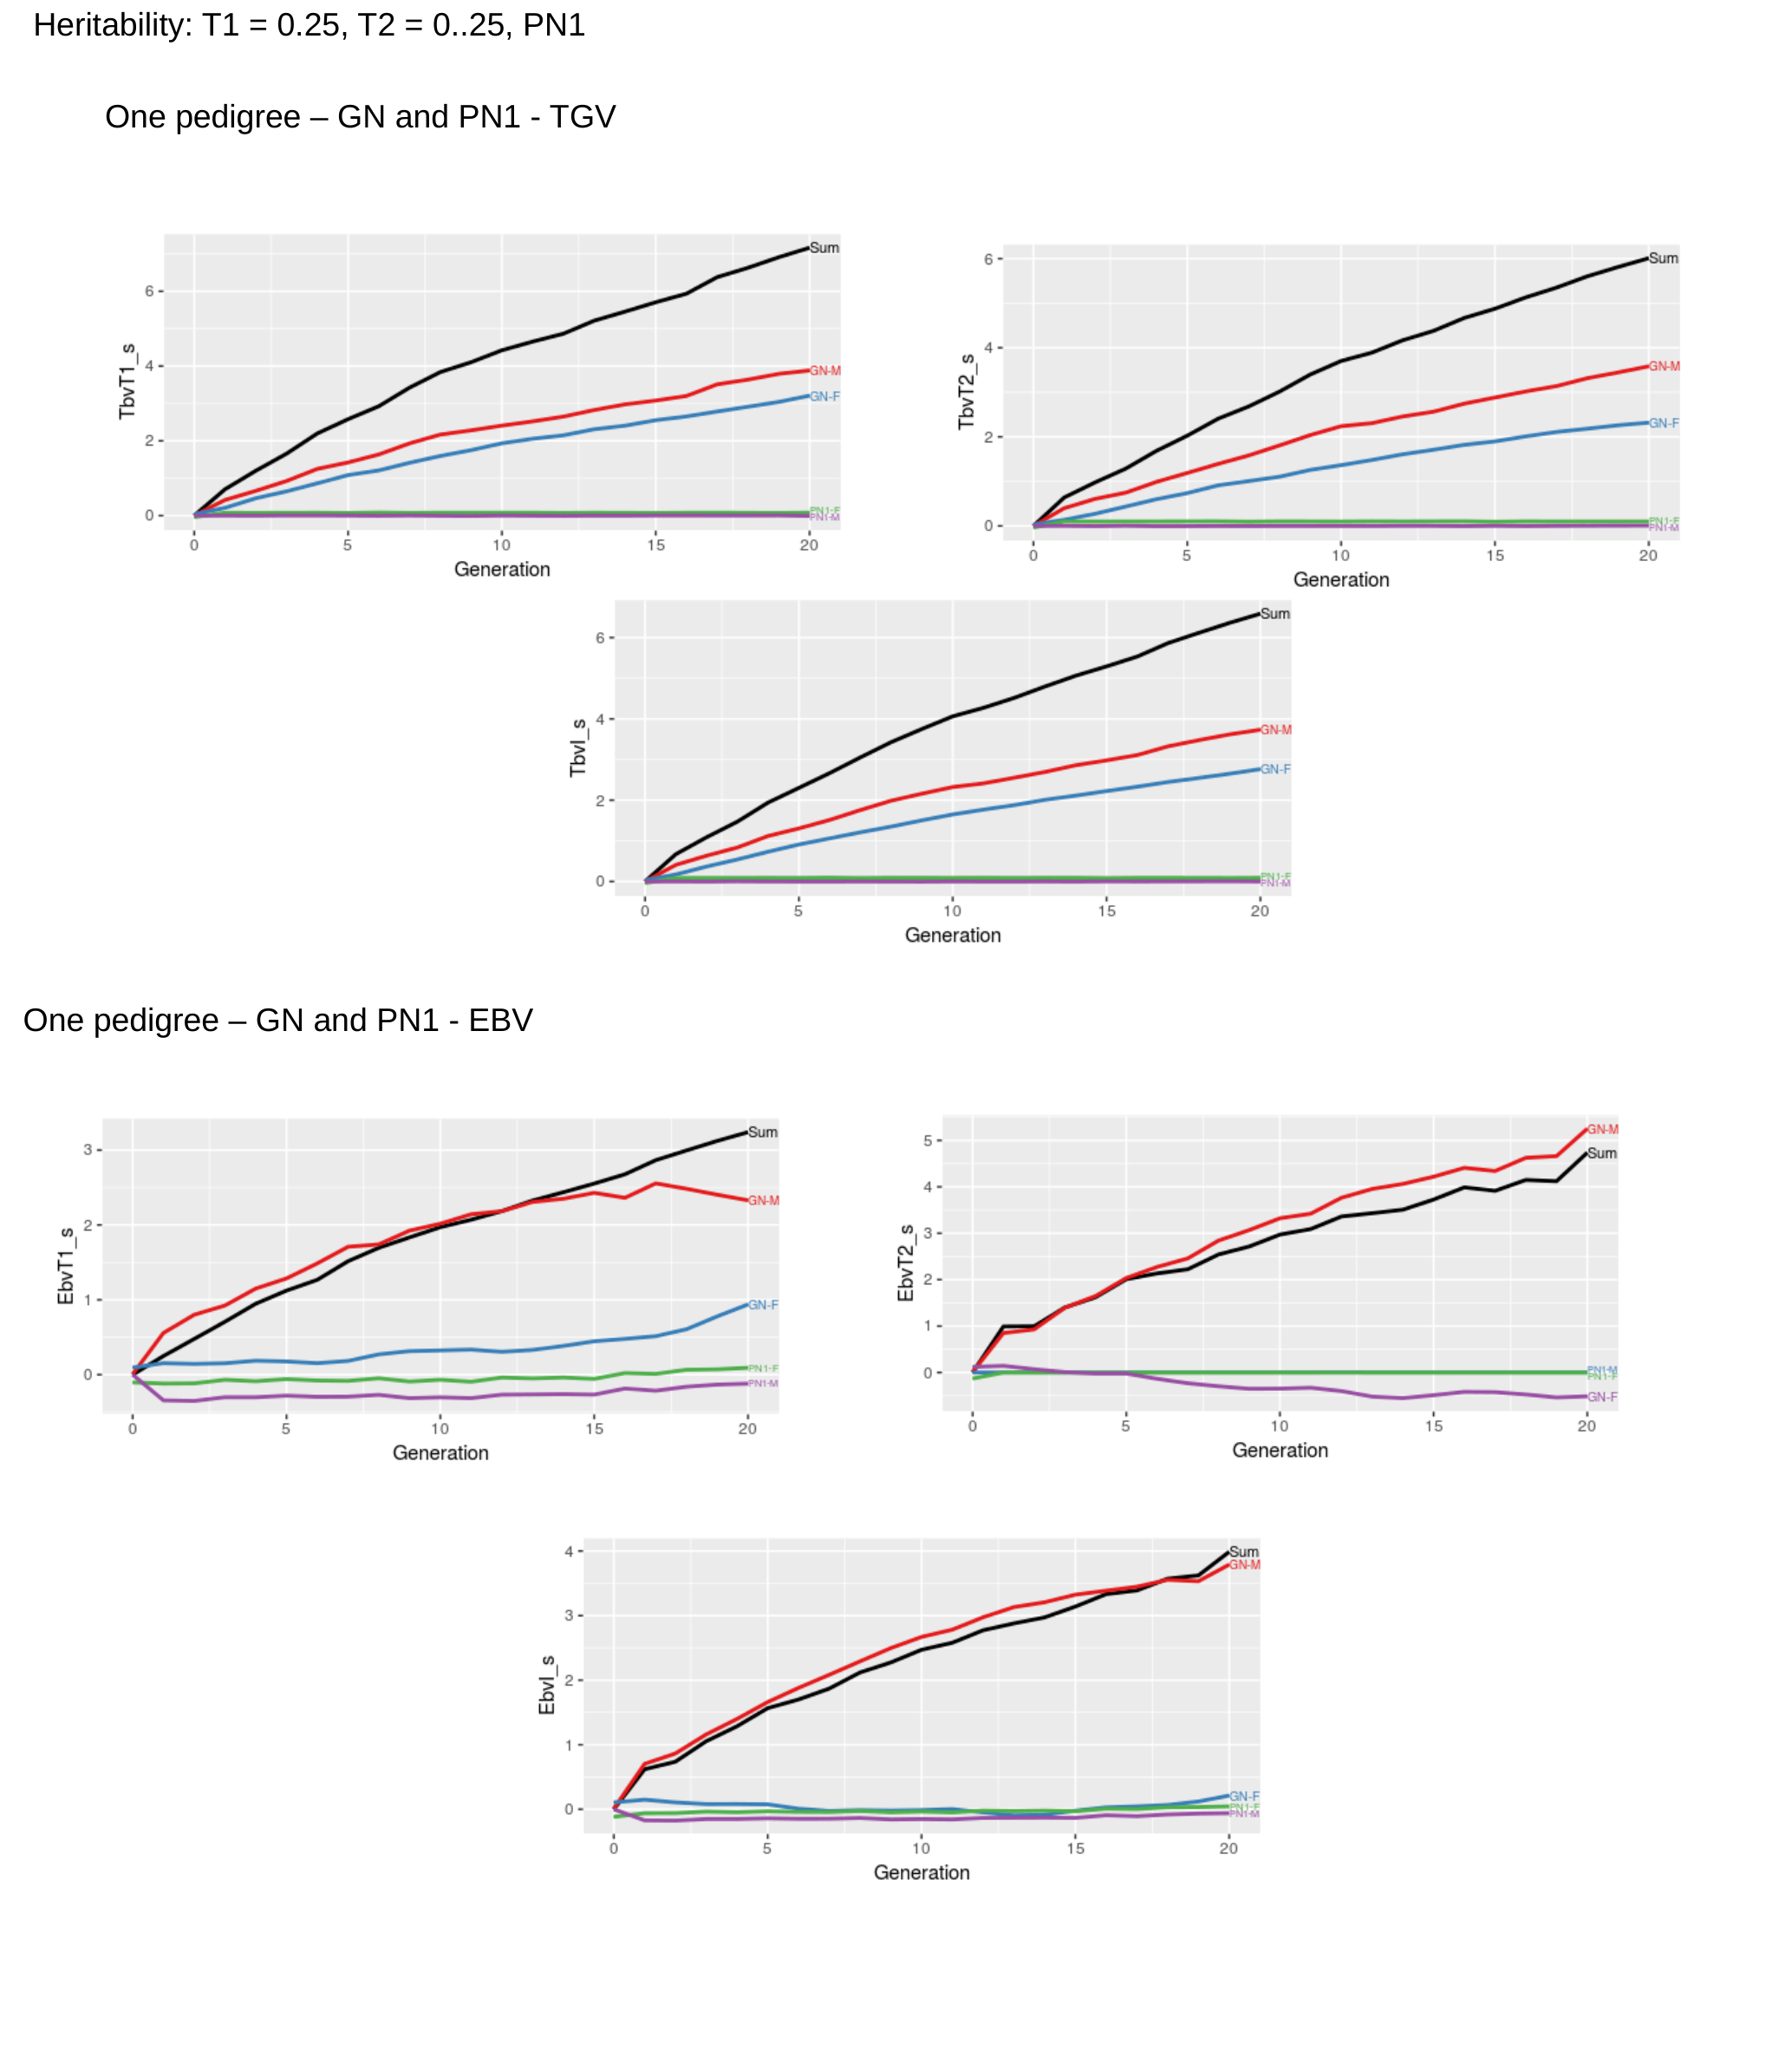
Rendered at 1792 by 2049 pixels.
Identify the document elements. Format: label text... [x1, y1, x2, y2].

picture [889, 1106, 1628, 1472]
text_box One pedigree – GN and PN1 - TGV [92, 92, 1515, 142]
picture [530, 1529, 1270, 1896]
picture [49, 1109, 789, 1475]
text_box One pedigree – GN and PN1 - EBV [10, 995, 1434, 1045]
picture [110, 225, 1690, 957]
text_box Heritability: T1 = 0.25, T2 = 0..25, PN1 [20, 0, 819, 49]
